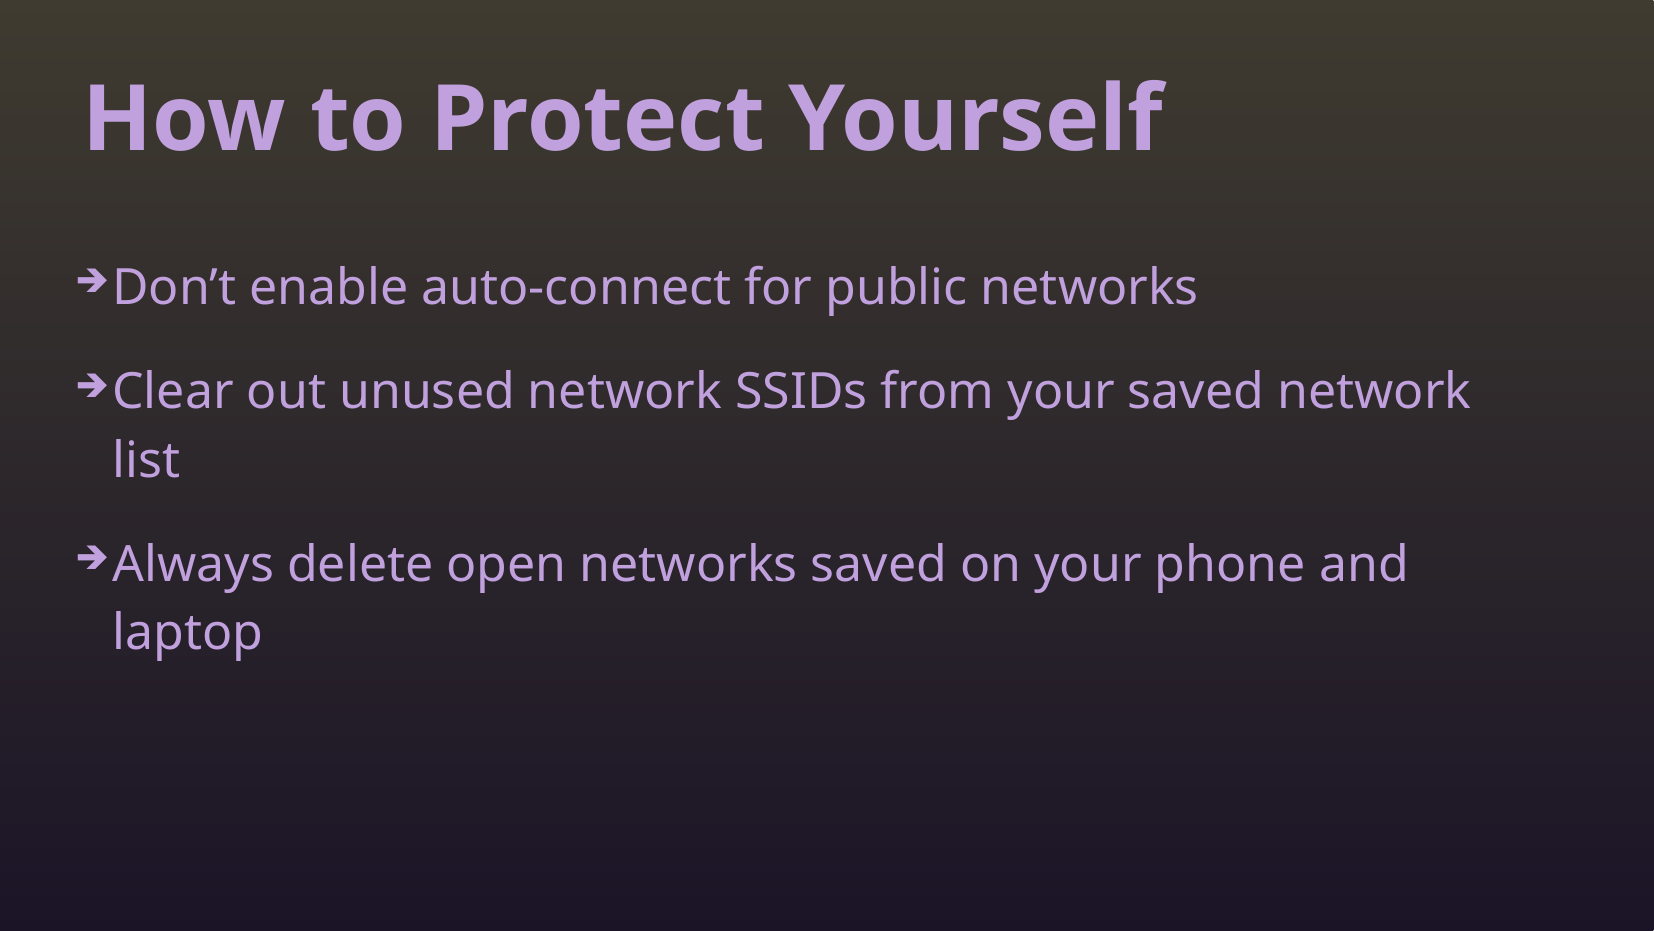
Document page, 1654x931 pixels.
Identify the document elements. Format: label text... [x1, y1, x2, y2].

subtitle Don’t enable auto-connect for public networks Clear out unused network SSIDs from your saved network list Always delete open networks saved on your phone and laptop [75, 250, 1526, 791]
title How to Protect Yourself [82, 37, 1571, 193]
